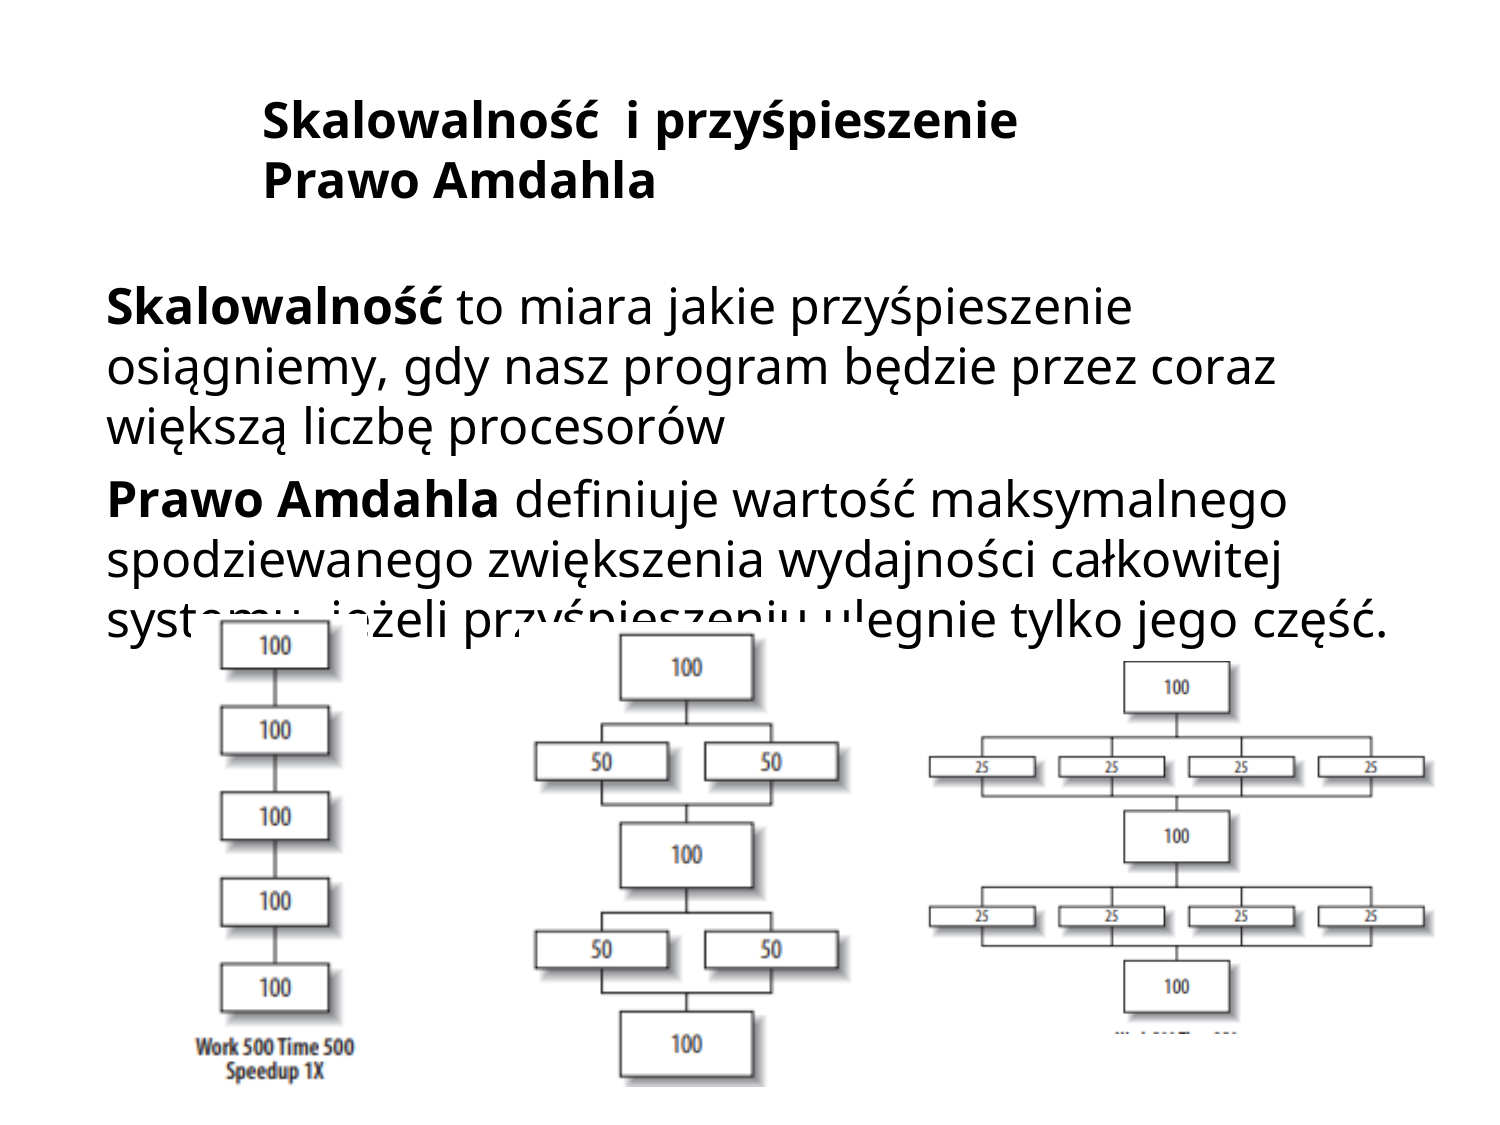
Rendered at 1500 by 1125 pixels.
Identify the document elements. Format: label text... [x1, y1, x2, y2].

list Skalowalność to miara jakie przyśpieszenie osiągniemy, gdy nasz program będzie przez coraz większą liczbę procesorów Prawo Amdahla definiuje wartość maksymalnego spodziewanego zwiększenia wydajności całkowitej systemu, jeżeli przyśpieszeniu ulegnie tylko jego część. [35, 267, 1425, 1005]
picture [191, 614, 367, 1099]
title Skalowalność i przyśpieszenie Prawo Amdahla [248, 70, 1418, 226]
picture [921, 661, 1447, 1035]
picture [519, 622, 863, 1087]
